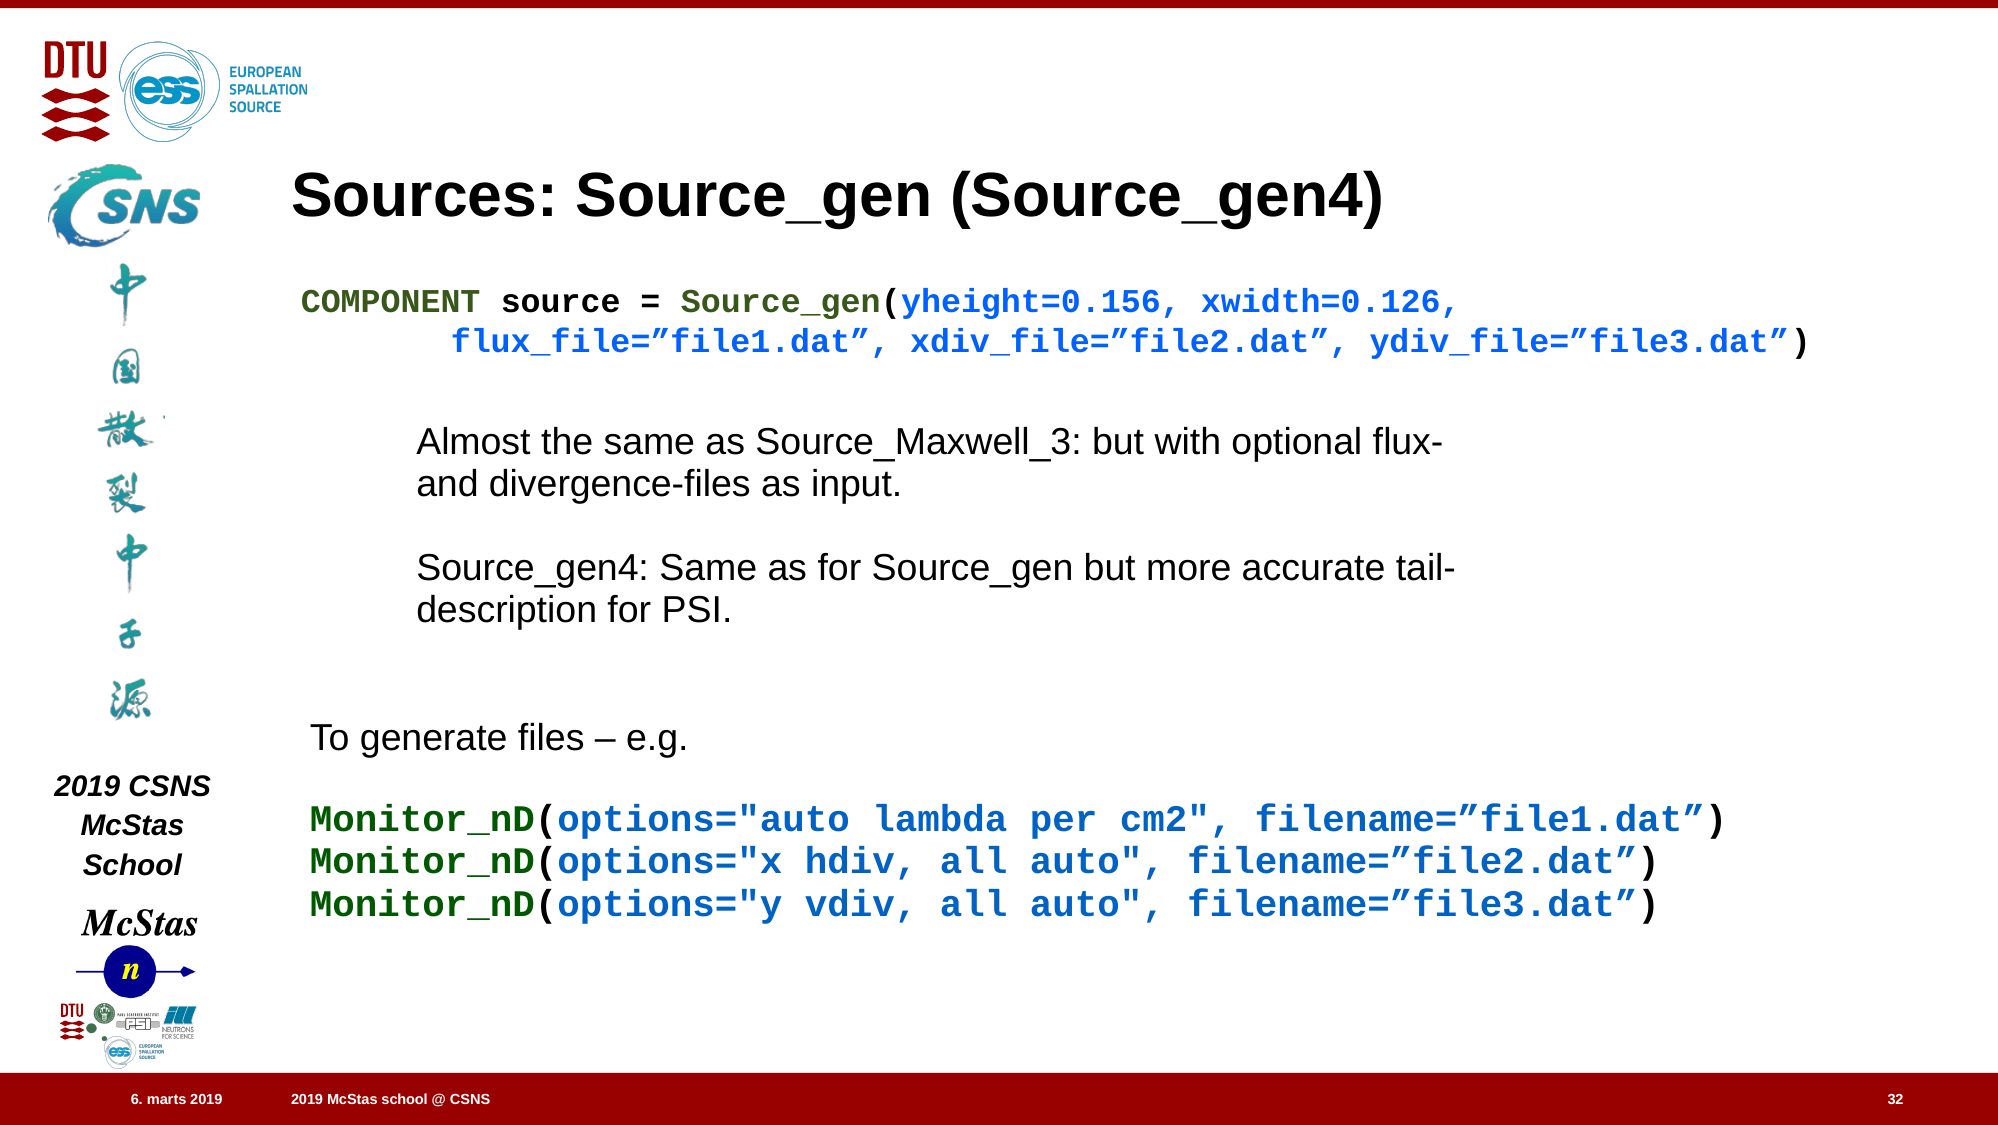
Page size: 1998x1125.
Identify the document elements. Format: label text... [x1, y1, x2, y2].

text_box Almost the same as Source_Maxwell_3: but with optional flux-and divergence-files as input. Source_gen4: Same as for Source_gen but more accurate tail-description for PSI. [401, 413, 1489, 638]
slide_number 1 [1887, 1088, 1909, 1110]
text_box COMPONENT source = Source_gen(yheight=0.156, xwidth=0.126, flux_file=”file1.dat”, xdiv_file=”file2.dat”, ydiv_file=”file3.dat”) [293, 271, 1973, 367]
picture [48, 162, 209, 744]
text_box To generate files – e.g. Monitor_nD(options="auto lambda per cm2", filename=”file1.dat”) Monitor_nD(options="x hdiv, all auto", filename=”file2.dat”) Monitor_nD(options="y vdiv, all auto", filename=”file3.dat”) [295, 708, 1926, 1060]
picture [86, 1003, 197, 1069]
title Sources: Source_gen (Source_gen4) [291, 69, 1819, 230]
picture [116, 1013, 160, 1030]
picture [59, 908, 213, 999]
picture [119, 41, 307, 142]
